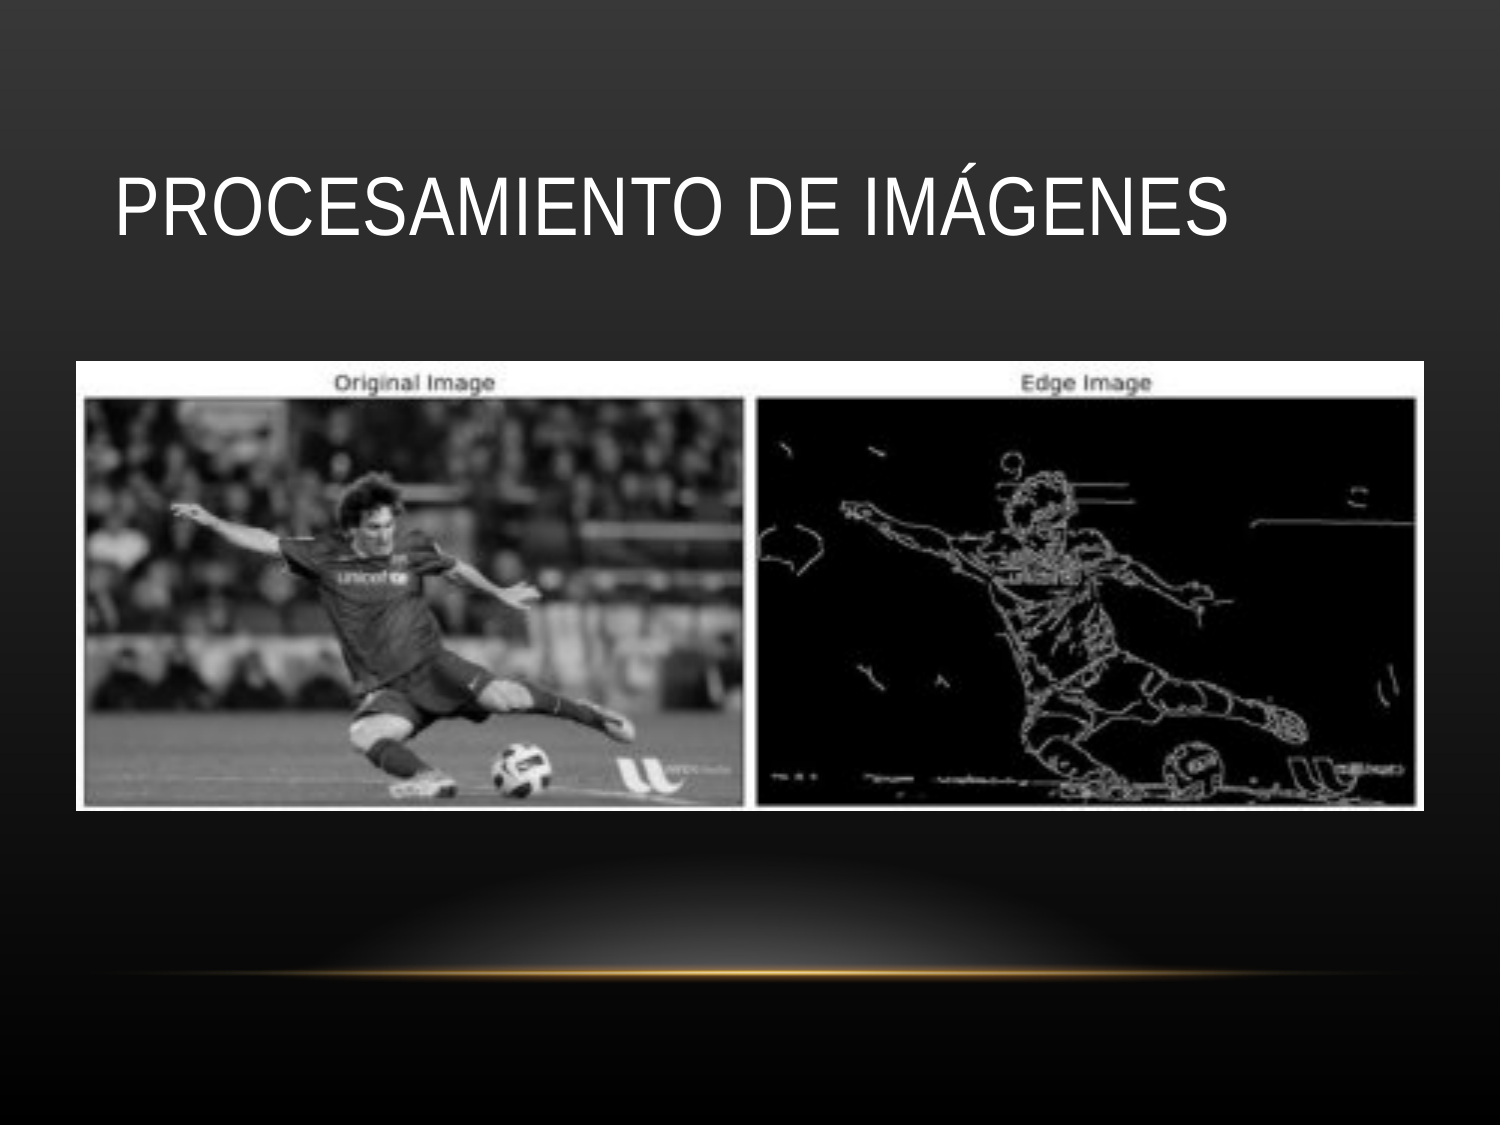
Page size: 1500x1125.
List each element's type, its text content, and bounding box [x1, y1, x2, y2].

title procesamiento de imágenes [99, 45, 1400, 233]
picture [76, 361, 1424, 811]
